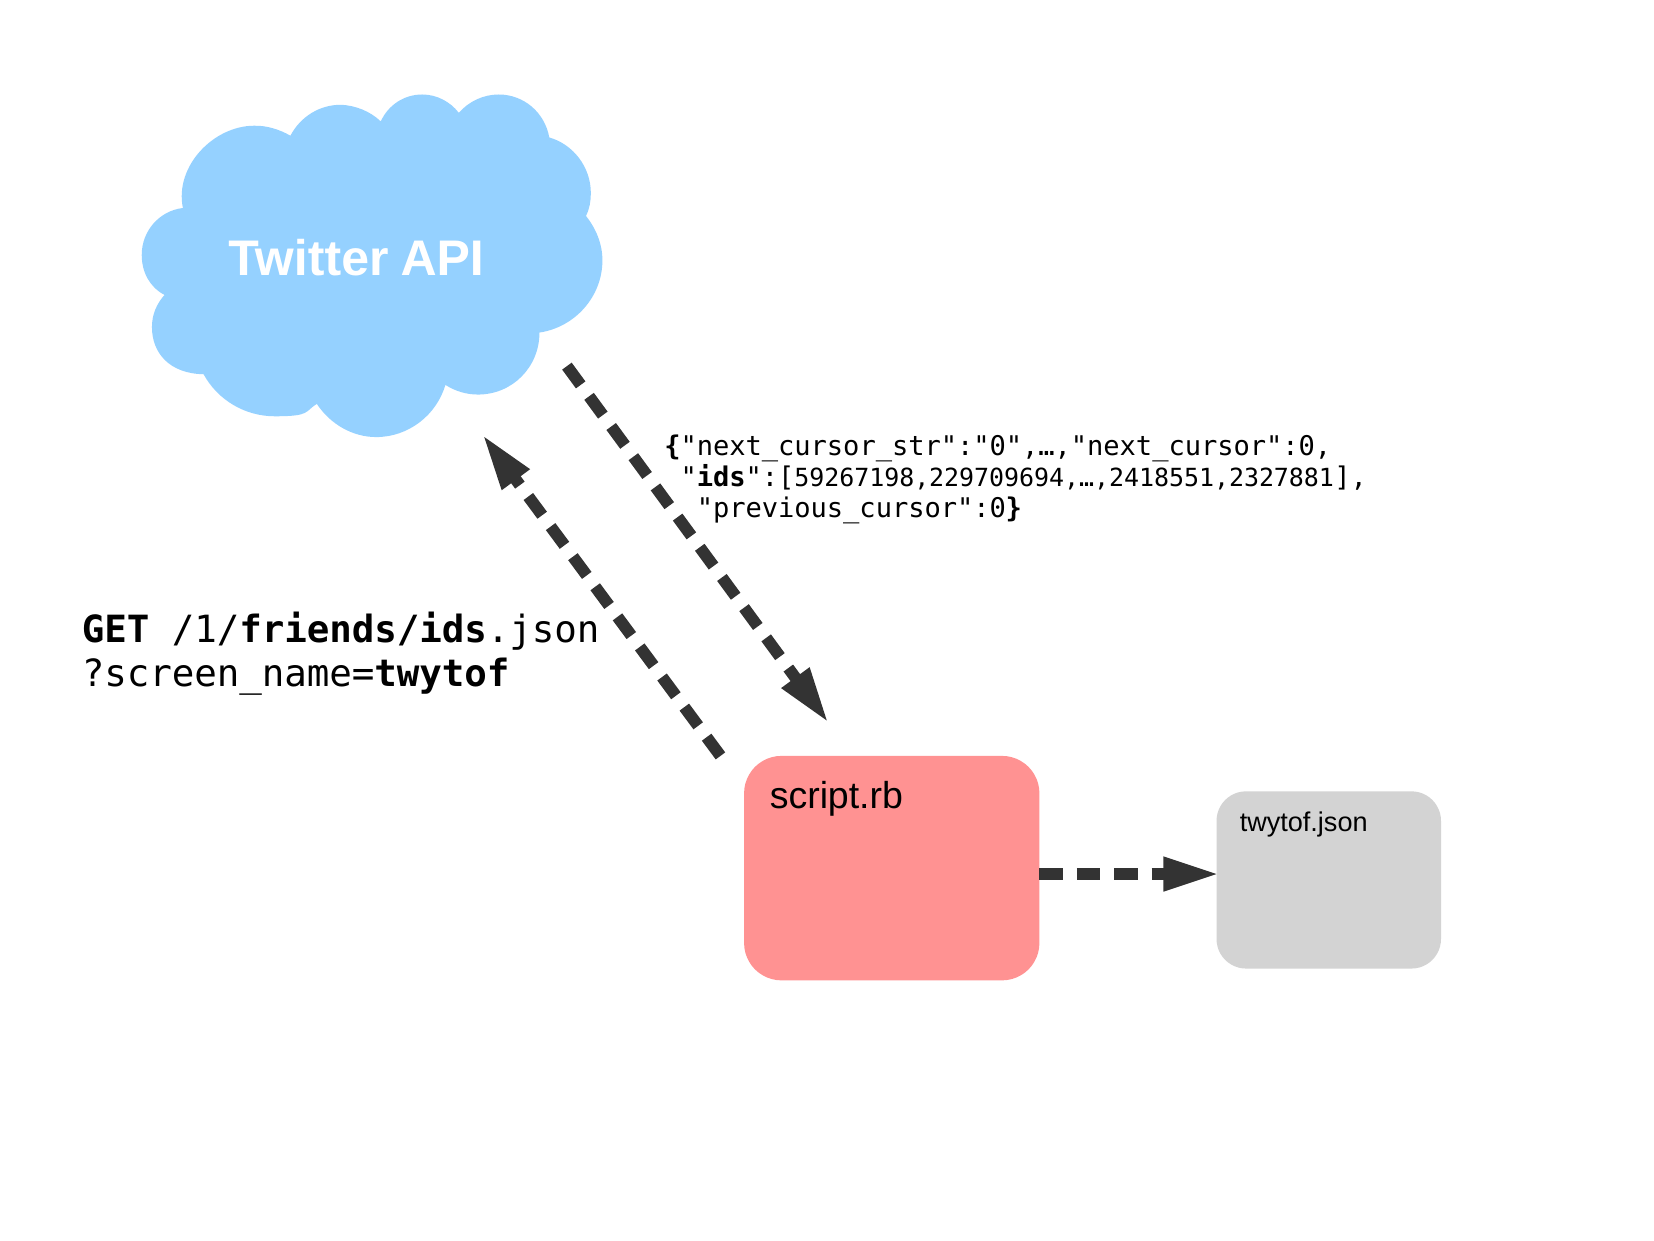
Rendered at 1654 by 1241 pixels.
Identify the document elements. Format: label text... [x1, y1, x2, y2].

text_box GET /1/friends/ids.json ?screen_name=twytof [67, 600, 615, 703]
text_box Twitter API [141, 94, 603, 438]
text_box {"next_cursor_str":"0",…,"next_cursor":0, "ids":[59267198,229709694,…,2418551,2327881], "previous_cursor":0} [649, 422, 1382, 532]
text_box twytof.json [1216, 791, 1442, 969]
text_box script.rb [744, 755, 1040, 981]
